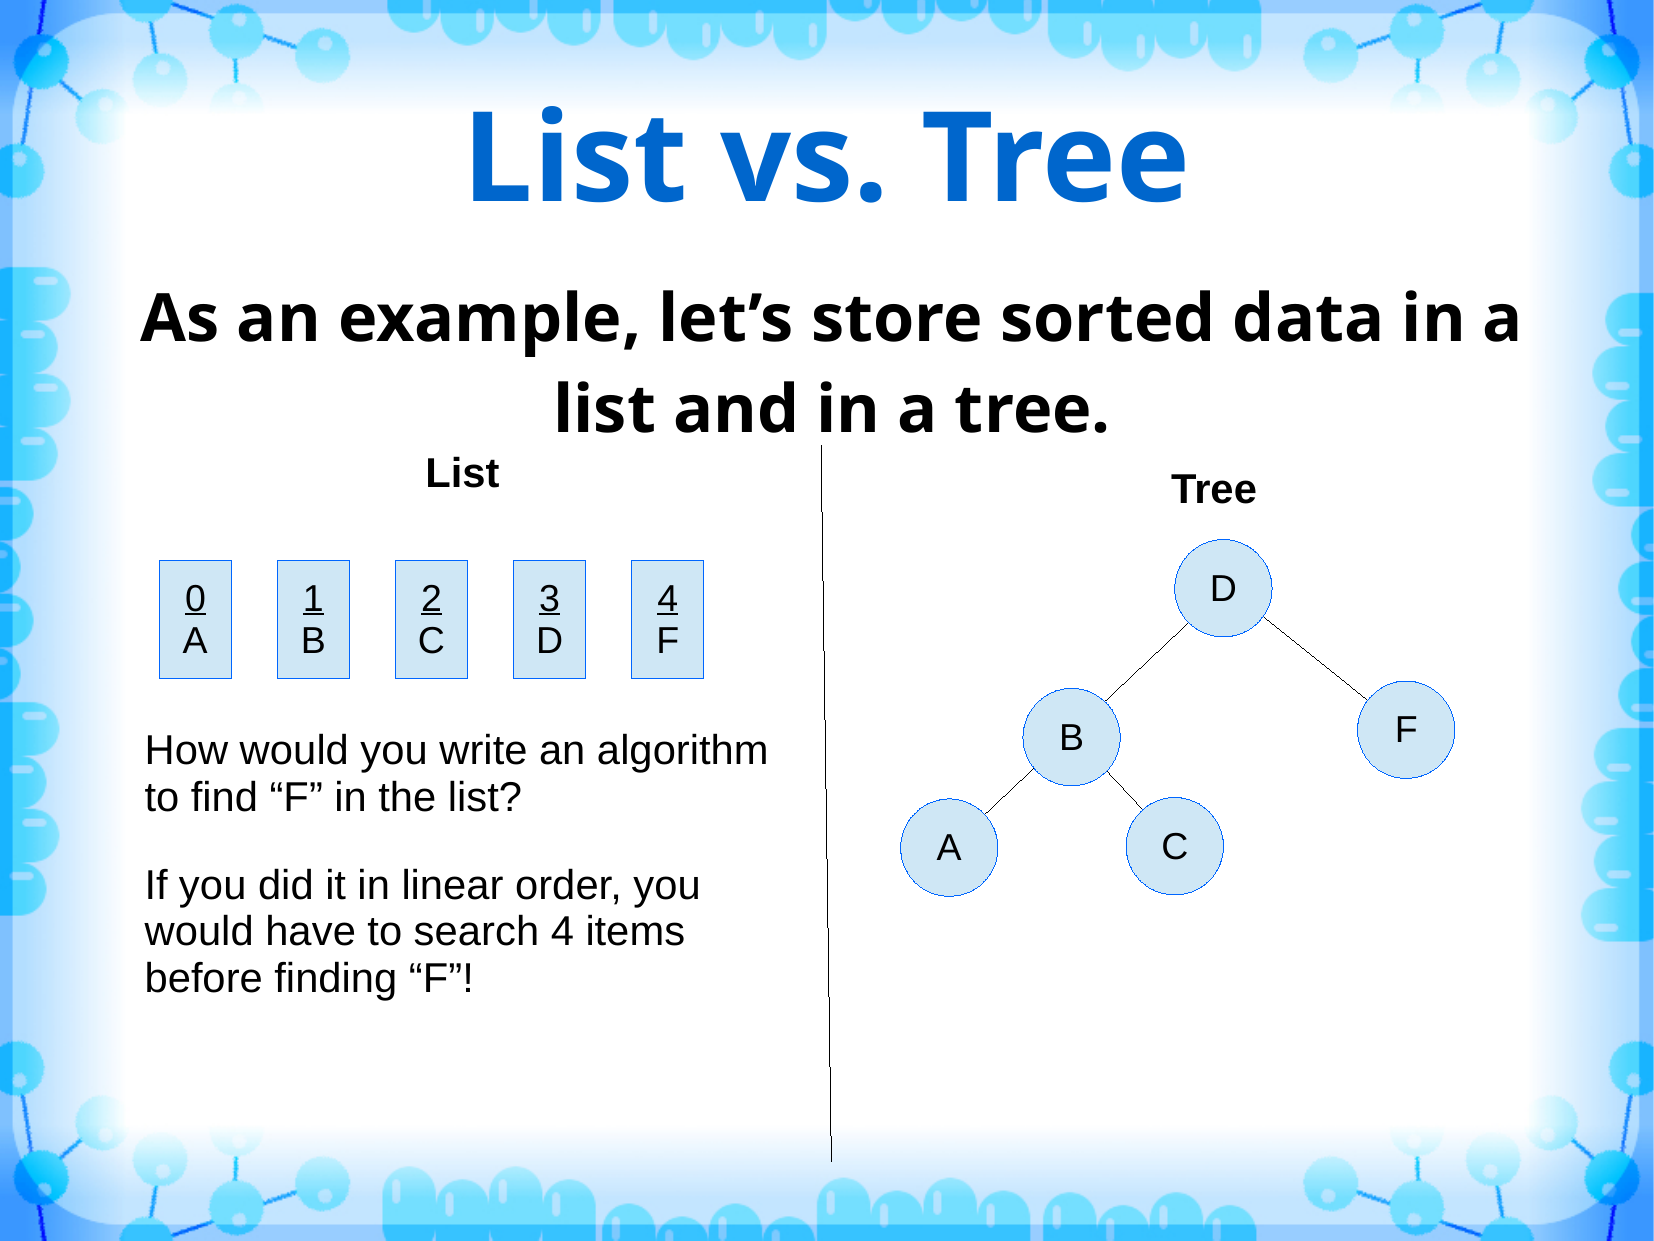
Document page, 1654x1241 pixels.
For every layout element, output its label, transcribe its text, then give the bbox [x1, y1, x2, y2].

text_box Tree [874, 458, 1554, 520]
text_box 4 F [631, 560, 704, 679]
text_box 2 C [395, 560, 468, 679]
title List vs. Tree [82, 49, 1571, 257]
picture [0, 0, 1654, 1241]
text_box F [1357, 681, 1455, 779]
text_box List [123, 442, 802, 504]
text_box 0 A [159, 560, 232, 679]
text_box C [1126, 797, 1224, 895]
text_box How would you write an algorithm to find “F” in the list? If you did it in linear order, you would have to search 4 items before finding “F”! [129, 719, 804, 1009]
text_box As an example, let’s store sorted data in a list and in a tree. [135, 270, 1531, 516]
text_box B [1022, 688, 1121, 786]
text_box 3 D [513, 560, 586, 679]
text_box D [1174, 539, 1273, 637]
text_box A [900, 798, 998, 897]
text_box 1 B [277, 560, 350, 679]
